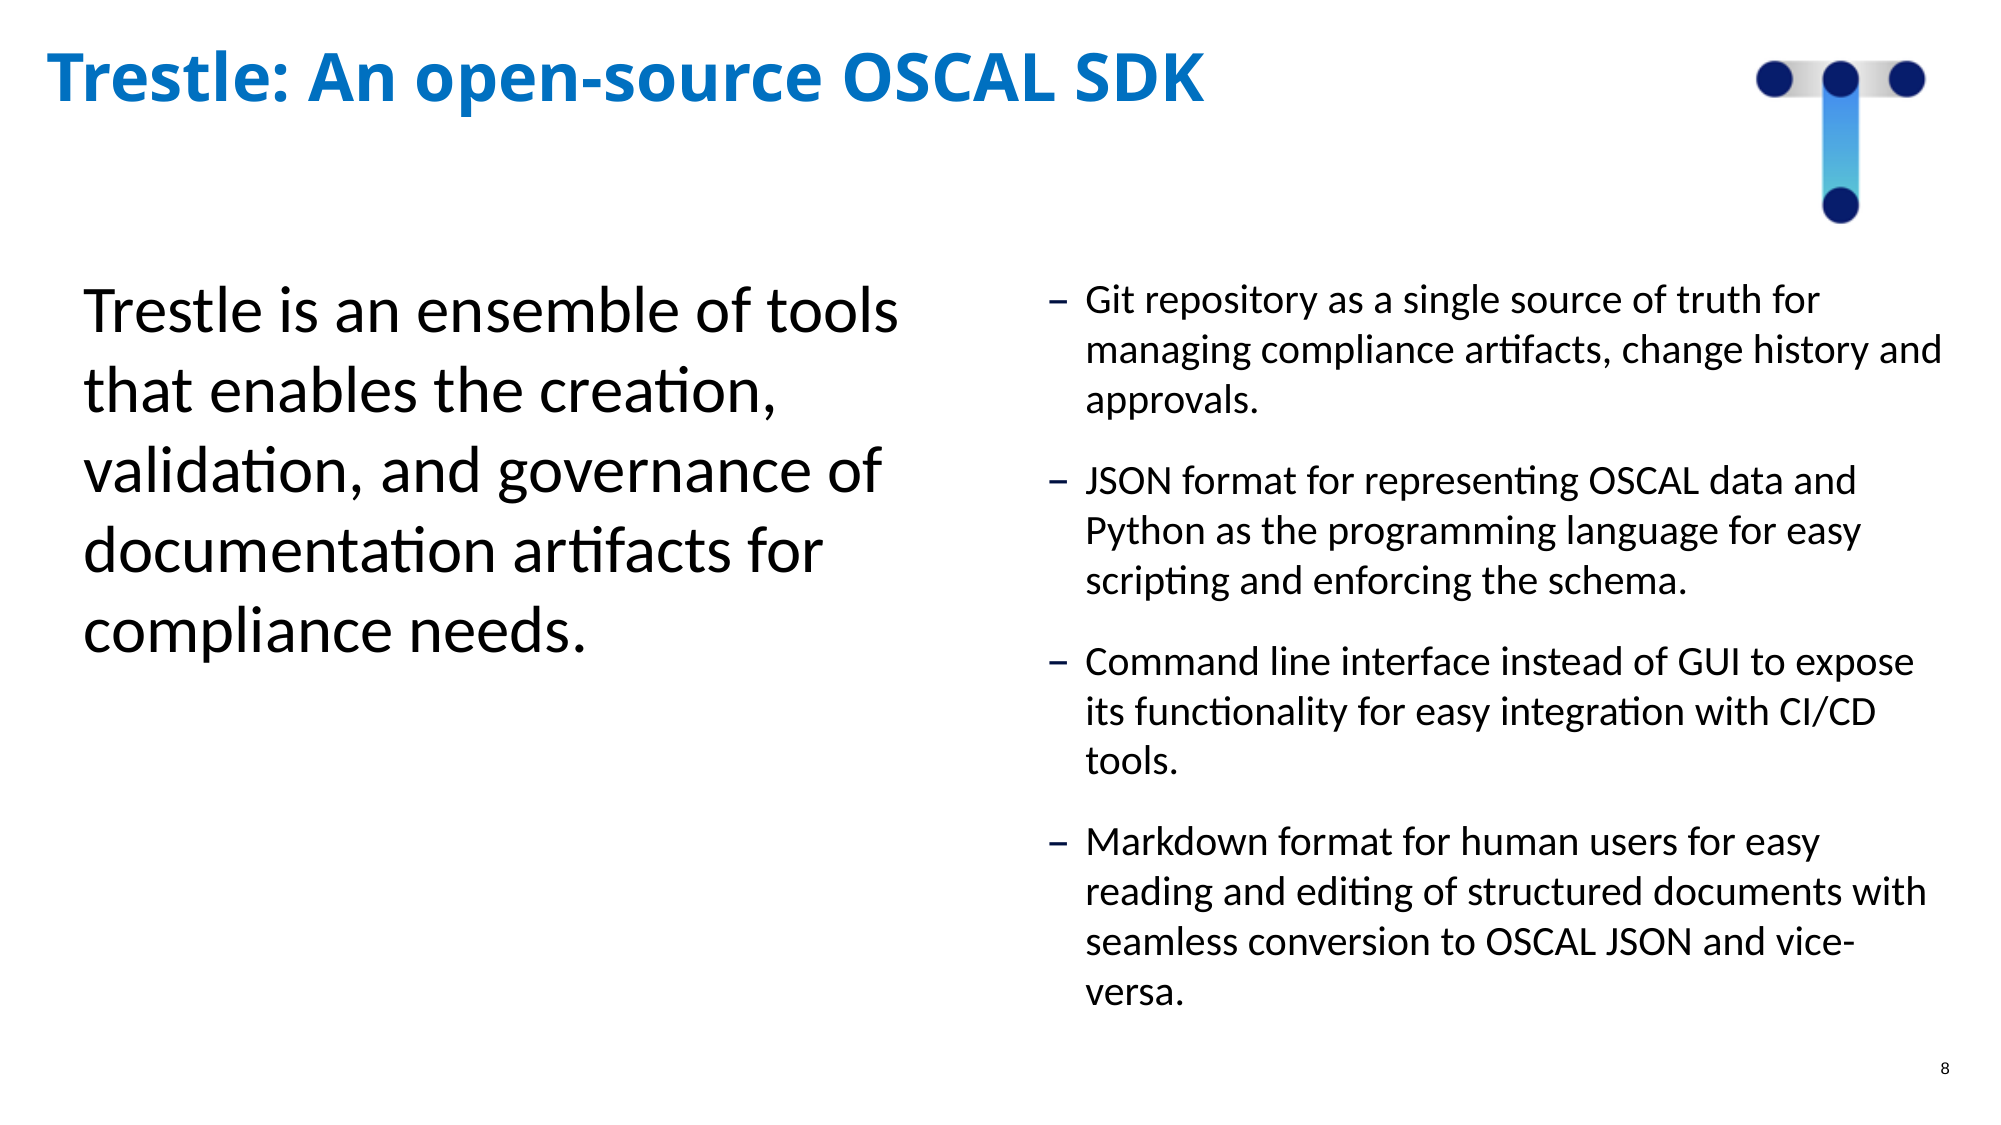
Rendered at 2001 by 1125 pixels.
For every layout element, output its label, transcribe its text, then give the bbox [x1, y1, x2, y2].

list Git repository as a single source of truth for managing compliance artifacts, change history and approvals. JSON format for representing OSCAL data and Python as the programming language for easy scripting and enforcing the schema. Command line interface instead of GUI to expose its functionality for easy integration with CI/CD tools. Markdown format for human users for easy reading and editing of structured documents with seamless conversion to OSCAL JSON and vice-versa. [1047, 272, 1950, 1050]
picture [1728, 14, 1950, 266]
title Trestle: An open-source OSCAL SDK [46, 43, 1693, 171]
slide_number <number> [1550, 1050, 1950, 1087]
list Trestle is an ensemble of tools that enables the creation, validation, and governance of documentation artifacts for compliance needs. [46, 265, 952, 984]
